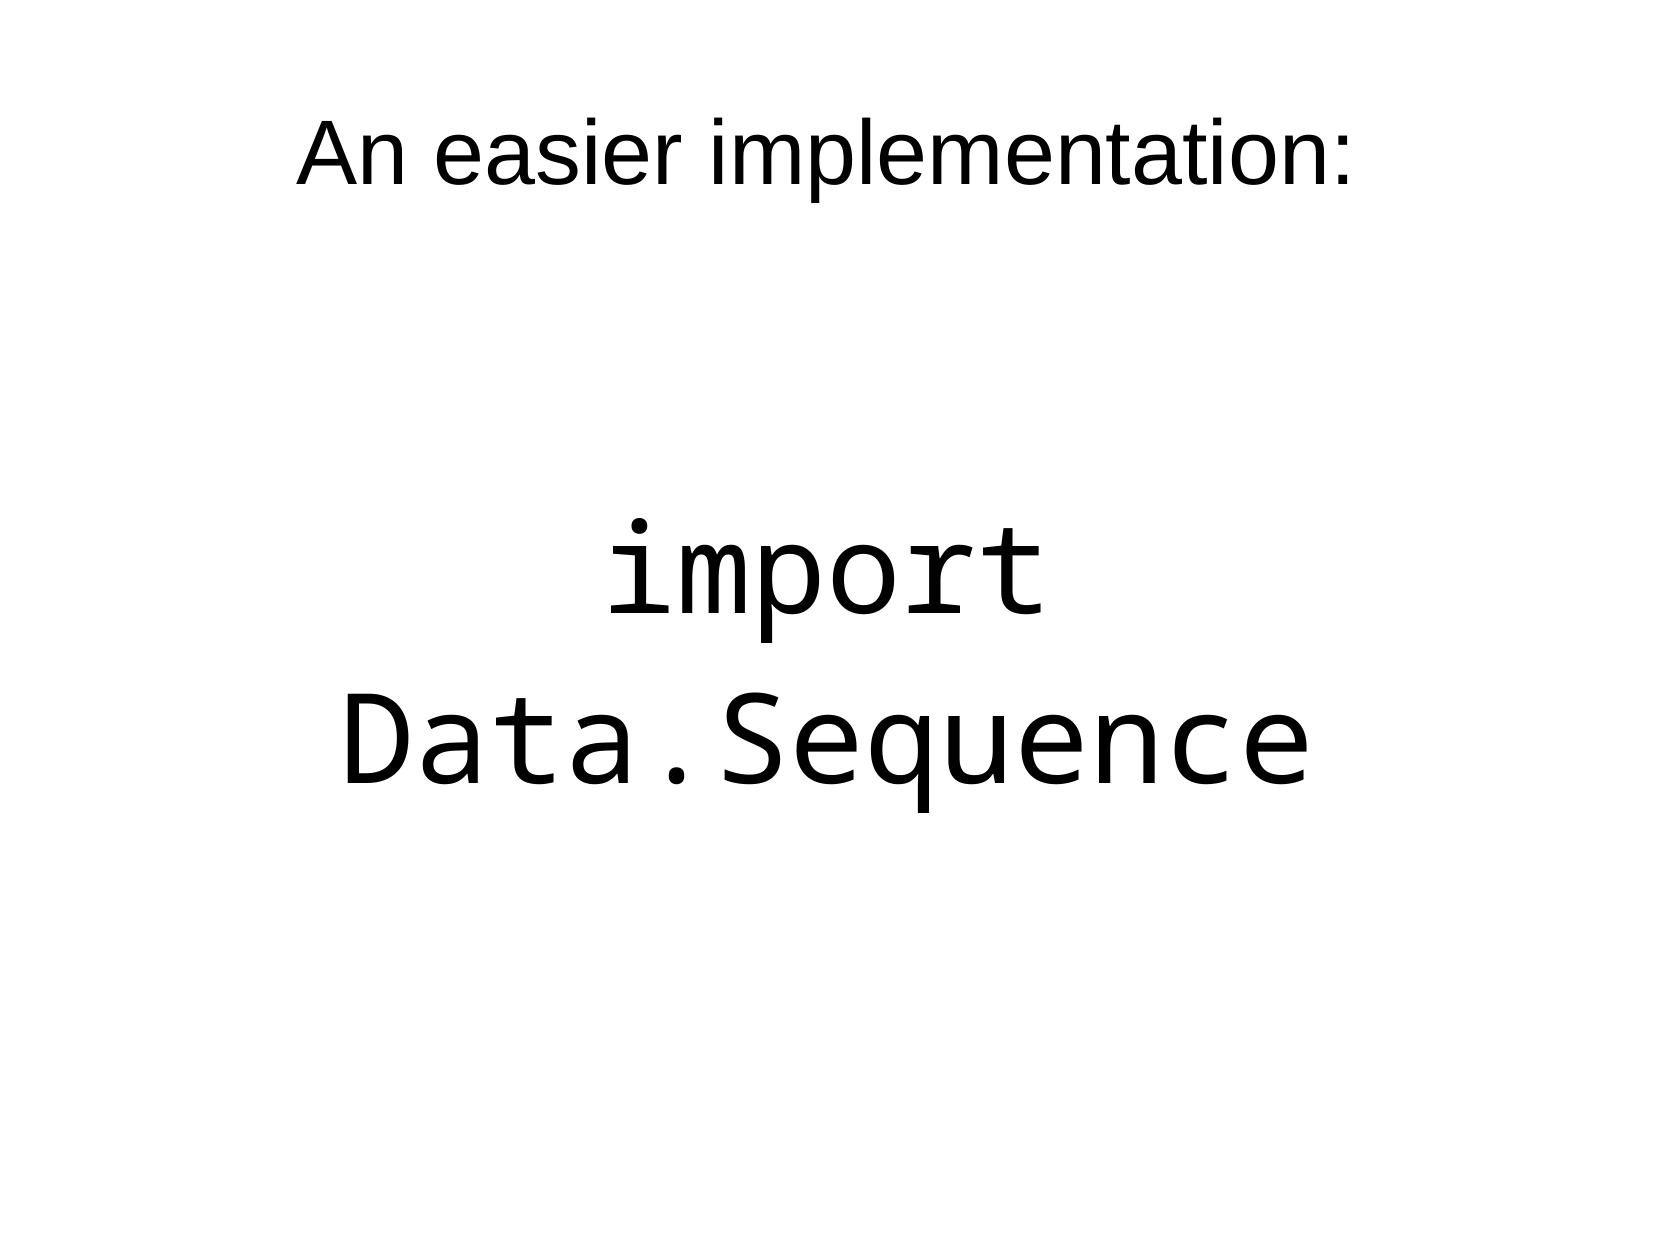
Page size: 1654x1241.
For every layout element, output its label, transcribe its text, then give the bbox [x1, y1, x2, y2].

subtitle import Data.Sequence [82, 290, 1571, 1010]
title An easier implementation: [82, 49, 1571, 257]
